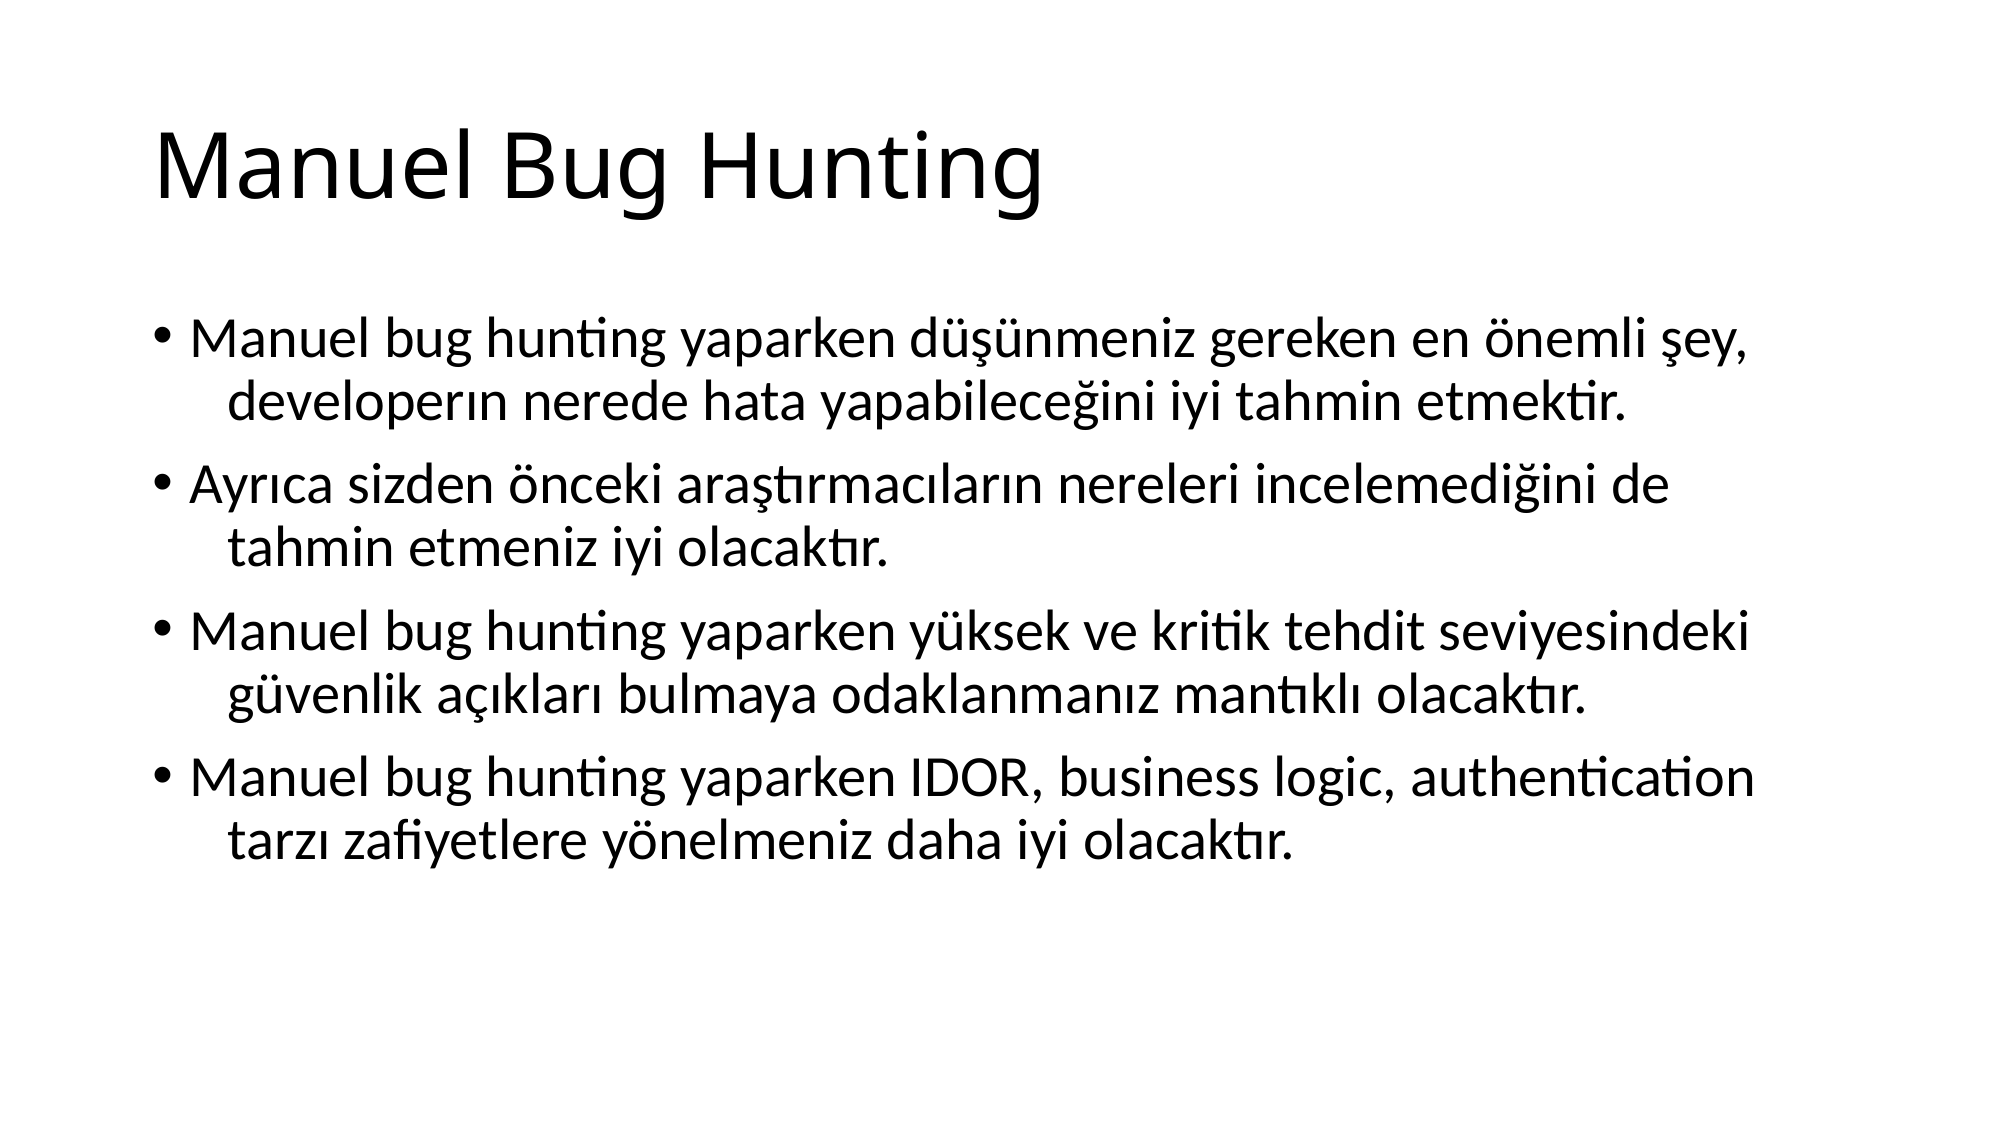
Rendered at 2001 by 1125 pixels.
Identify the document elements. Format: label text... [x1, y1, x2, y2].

list Manuel bug hunting yaparken düşünmeniz gereken en önemli şey, developerın nerede hata yapabileceğini iyi tahmin etmektir. Ayrıca sizden önceki araştırmacıların nereleri incelemediğini de tahmin etmeniz iyi olacaktır. Manuel bug hunting yaparken yüksek ve kritik tehdit seviyesindeki güvenlik açıkları bulmaya odaklanmanız mantıklı olacaktır. Manuel bug hunting yaparken IDOR, business logic, authentication tarzı zafiyetlere yönelmeniz daha iyi olacaktır. [137, 299, 1863, 1014]
title Manuel Bug Hunting [137, 59, 1863, 278]
